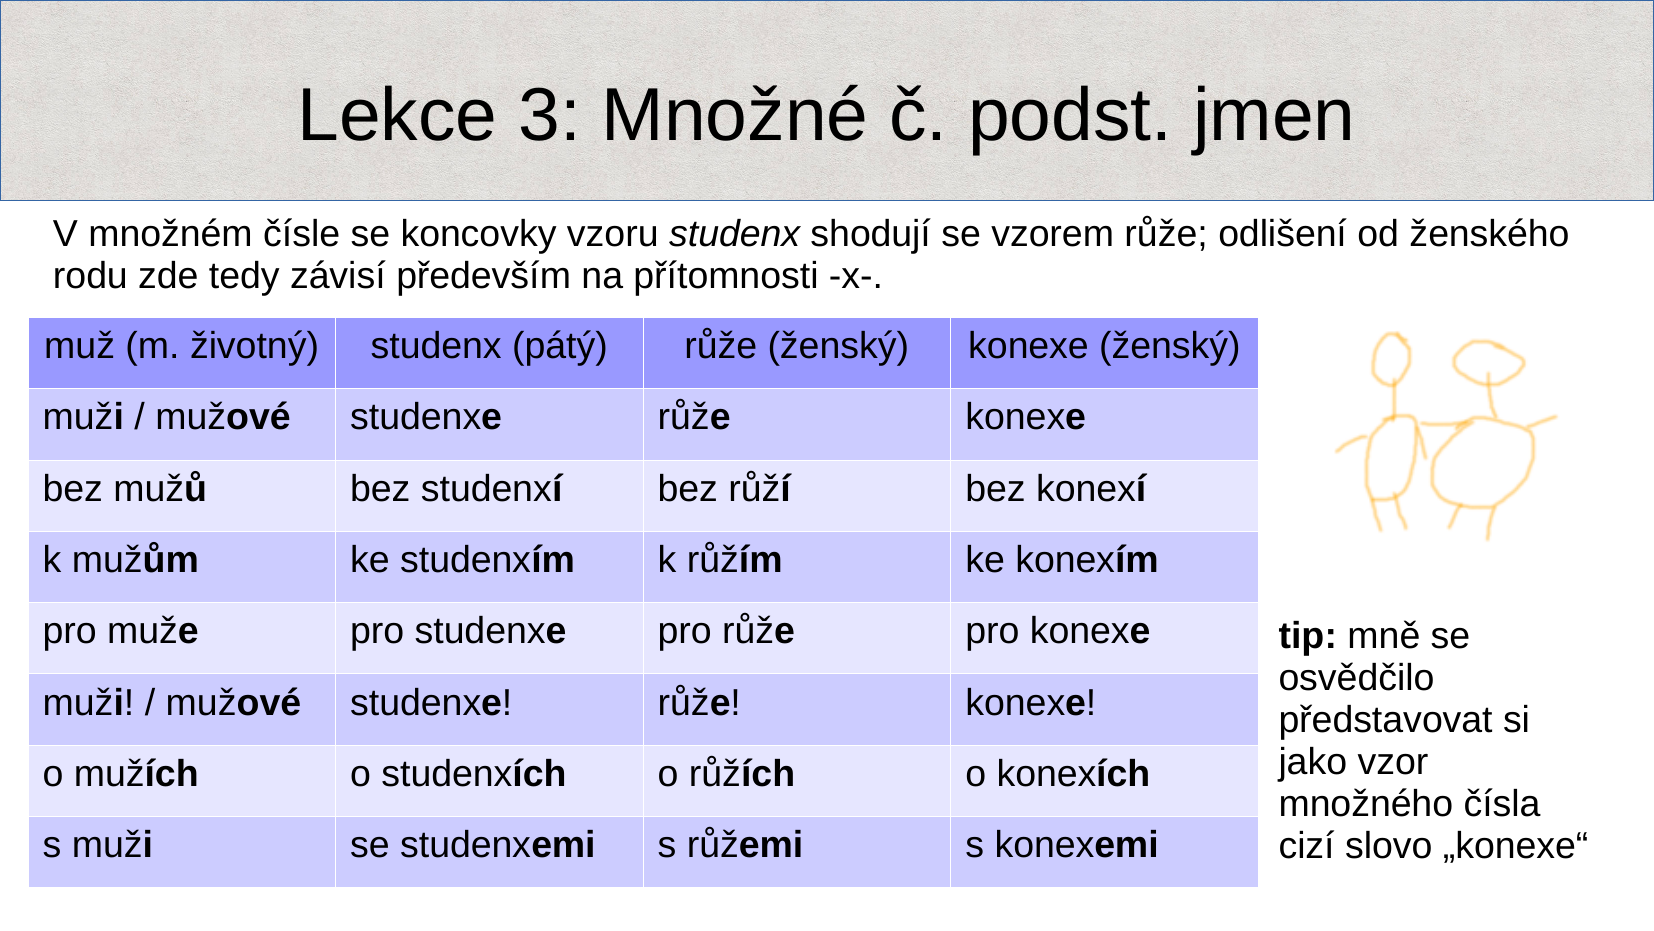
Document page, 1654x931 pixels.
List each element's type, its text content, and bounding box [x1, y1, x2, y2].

table_cell k mužům [29, 532, 335, 602]
table_cell o mužích [29, 746, 335, 816]
title Lekce 3: Množné č. podst. jmen [82, 37, 1571, 193]
picture [1, 1, 1653, 200]
table_cell růže [644, 389, 950, 460]
table_cell bez růží [644, 461, 950, 531]
table_cell se studenxemi [336, 817, 643, 887]
table_cell bez konexí [951, 461, 1258, 531]
table_cell pro konexe [951, 603, 1258, 673]
table_cell studenxe! [336, 674, 643, 745]
table_cell konexe [951, 389, 1258, 460]
table_cell s růžemi [644, 817, 950, 887]
table_cell k růžím [644, 532, 950, 602]
table_cell muži / mužové [29, 389, 335, 460]
table_cell růže! [644, 674, 950, 745]
table_cell ke konexím [951, 532, 1258, 602]
table_cell o studenxích [336, 746, 643, 816]
text_box V množném čísle se koncovky vzoru studenx shodují se vzorem růže; odlišení od ženského rodu zde tedy závisí především na přítomnosti -x-. [38, 205, 1621, 305]
table_cell s muži [29, 817, 335, 887]
table_cell s konexemi [951, 817, 1258, 887]
table_cell ke studenxím [336, 532, 643, 602]
table_cell pro muže [29, 603, 335, 673]
table_cell pro studenxe [336, 603, 643, 673]
table_cell konexe! [951, 674, 1258, 745]
table_cell studenxe [336, 389, 643, 460]
table_cell pro růže [644, 603, 950, 673]
table_header konexe (ženský) [951, 318, 1258, 388]
table_header růže (ženský) [644, 318, 950, 388]
table_cell bez studenxí [336, 461, 643, 531]
table_cell bez mužů [29, 461, 335, 531]
picture [1334, 330, 1560, 544]
table_cell o konexích [951, 746, 1258, 816]
text_box tip: mně se osvědčilo představovat si jako vzor množného čísla cizí slovo „konexe“ [1263, 607, 1607, 875]
table_cell muži! / mužové [29, 674, 335, 745]
table_header muž (m. životný) [29, 318, 335, 388]
table_cell o růžích [644, 746, 950, 816]
table_header studenx (pátý) [336, 318, 643, 388]
